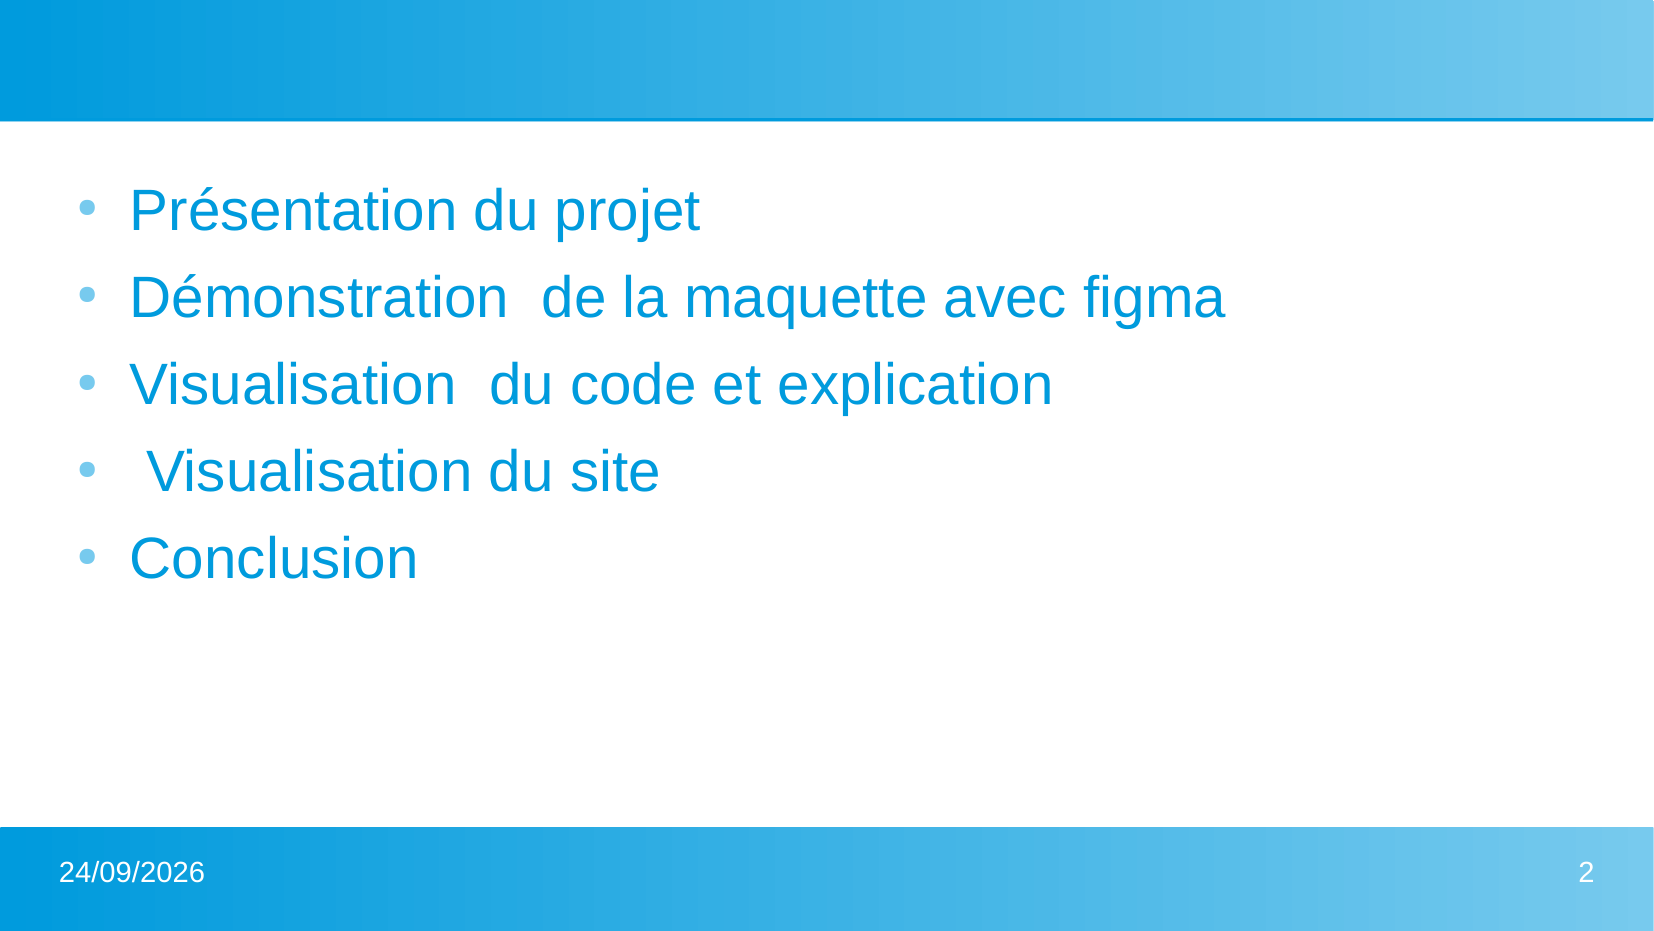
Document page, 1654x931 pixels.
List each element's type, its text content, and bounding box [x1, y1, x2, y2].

list Présentation du projet Démonstration de la maquette avec figma Visualisation du code et explication Visualisation du site Conclusion [59, 177, 1595, 768]
